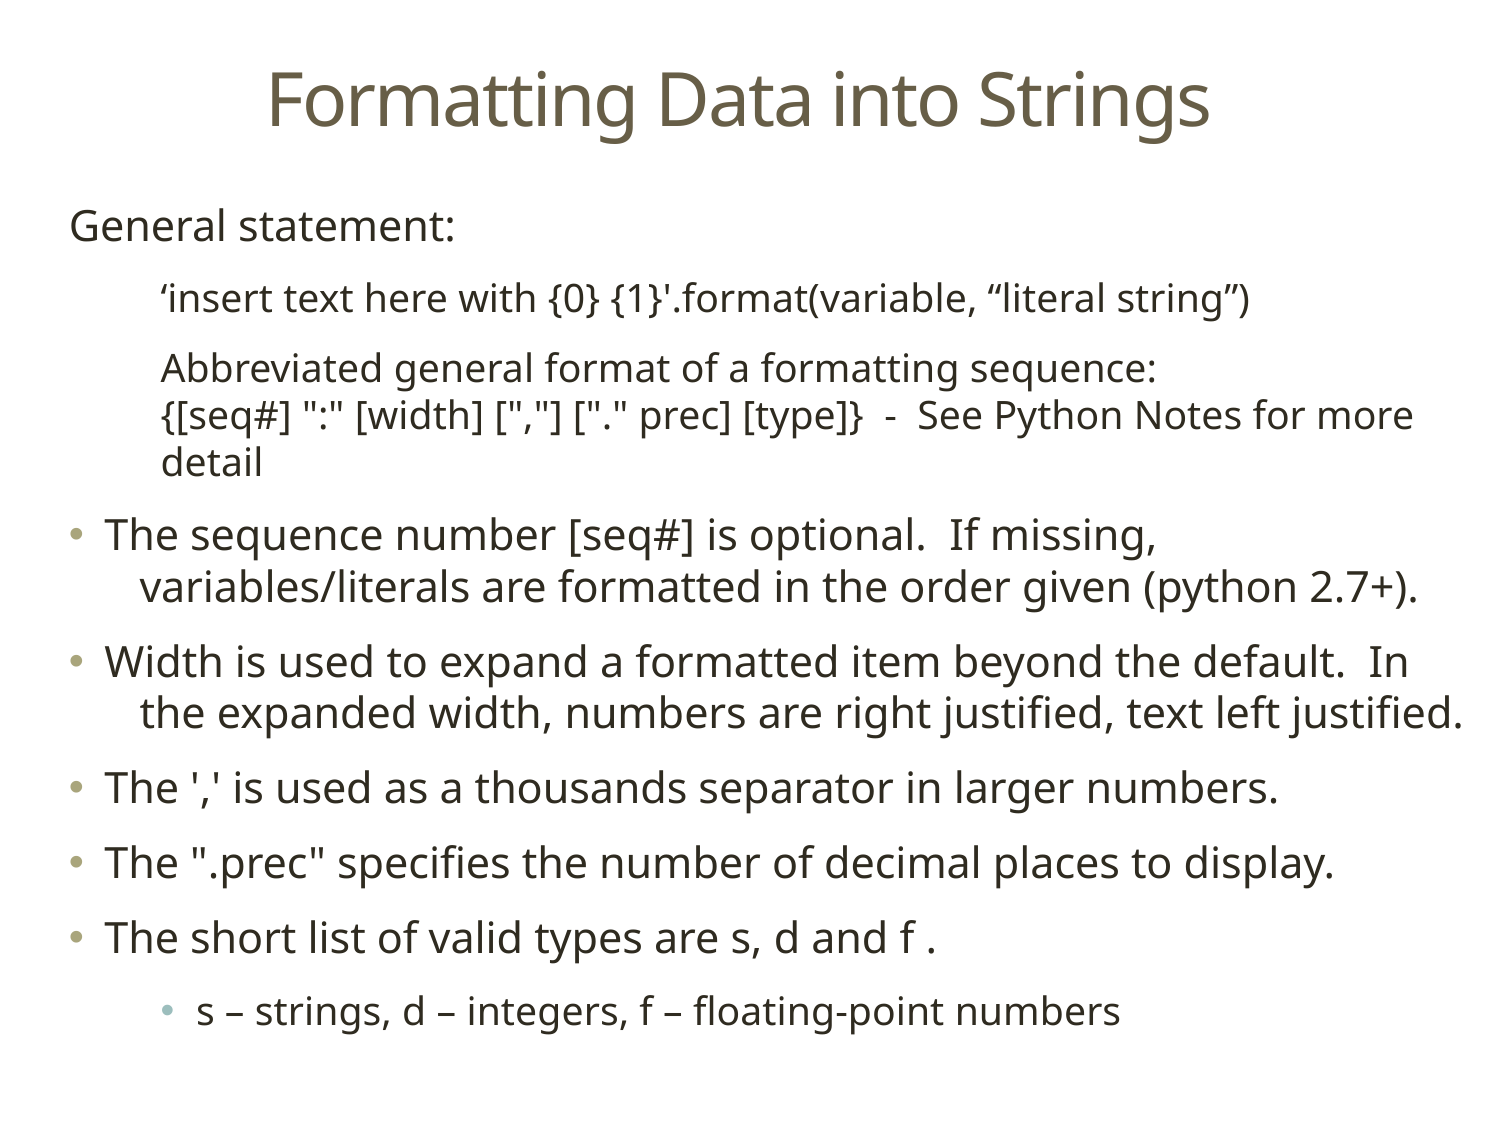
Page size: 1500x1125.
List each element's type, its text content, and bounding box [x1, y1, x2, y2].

title Formatting Data into Strings [18, 2, 1460, 190]
list General statement: ‘insert text here with {0} {1}'.format(variable, “literal string”) Abbreviated general format of a formatting sequence: {[seq#] ":" [width] [","] ["." prec] [type]} - See Python Notes for more detail The sequence number [seq#] is optional. If missing, variables/literals are formatted in the order given (python 2.7+). Width is used to expand a formatted item beyond the default. In the expanded width, numbers are right justified, text left justified. The ',' is used as a thousands separator in larger numbers. The ".prec" specifies the number of decimal places to display. The short list of valid types are s, d and f . s – strings, d – integers, f – floating-point numbers [18, 190, 1490, 1098]
